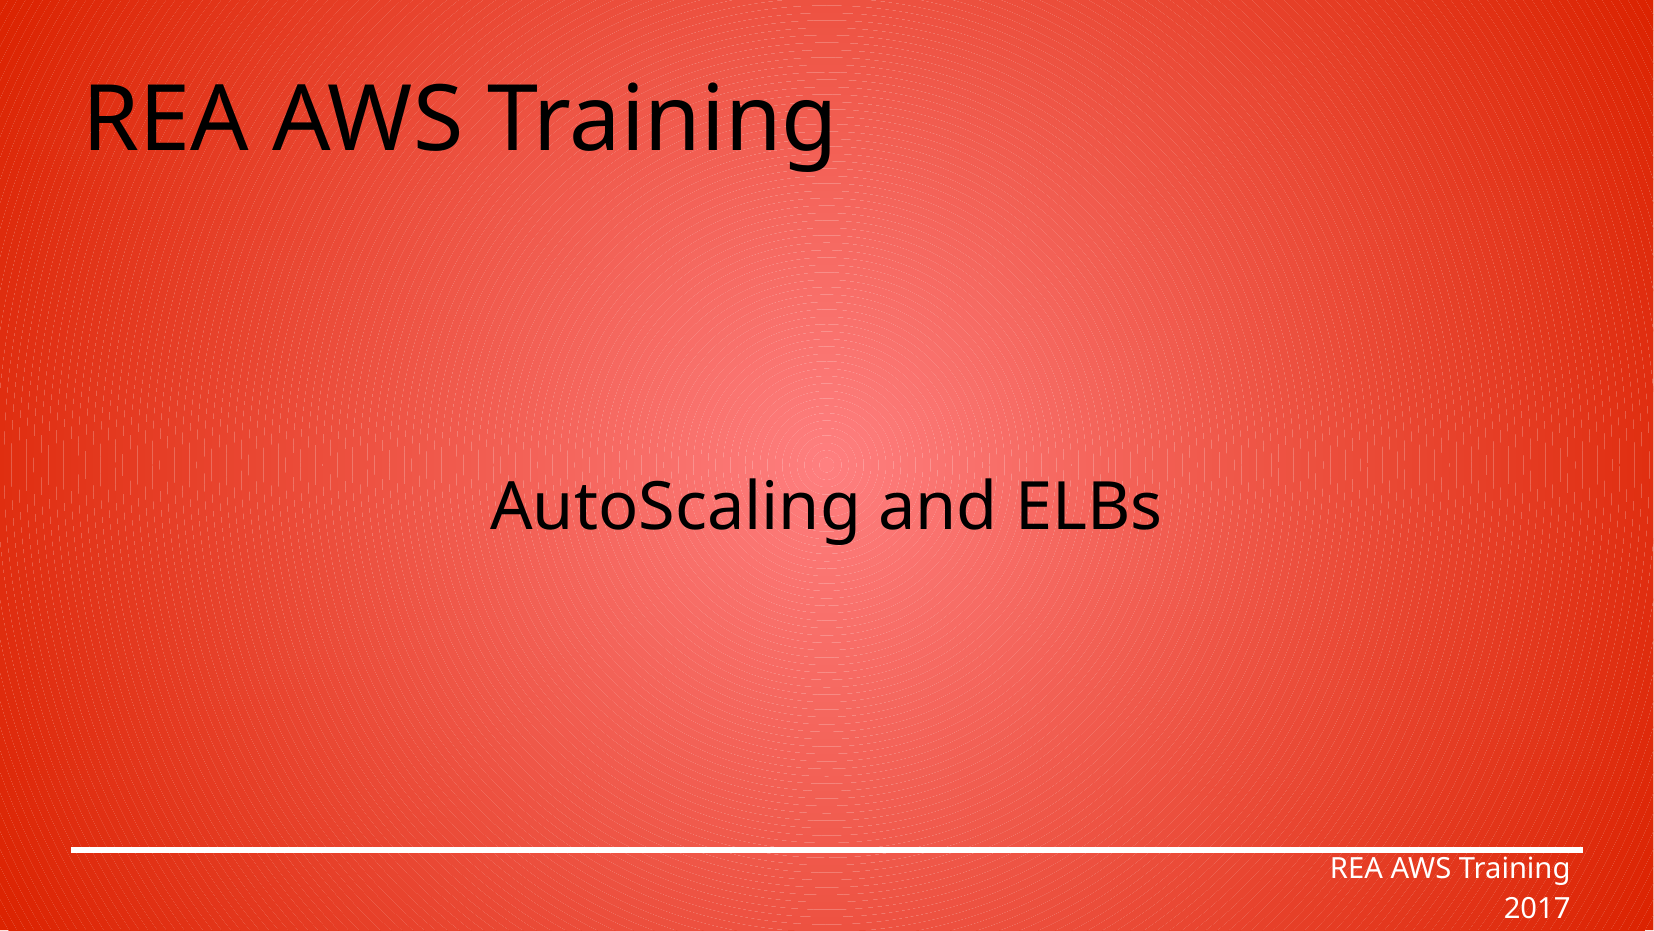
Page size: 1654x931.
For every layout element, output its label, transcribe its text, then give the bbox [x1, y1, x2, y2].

list AutoScaling and ELBs [82, 217, 1571, 758]
title REA AWS Training [82, 37, 1571, 193]
